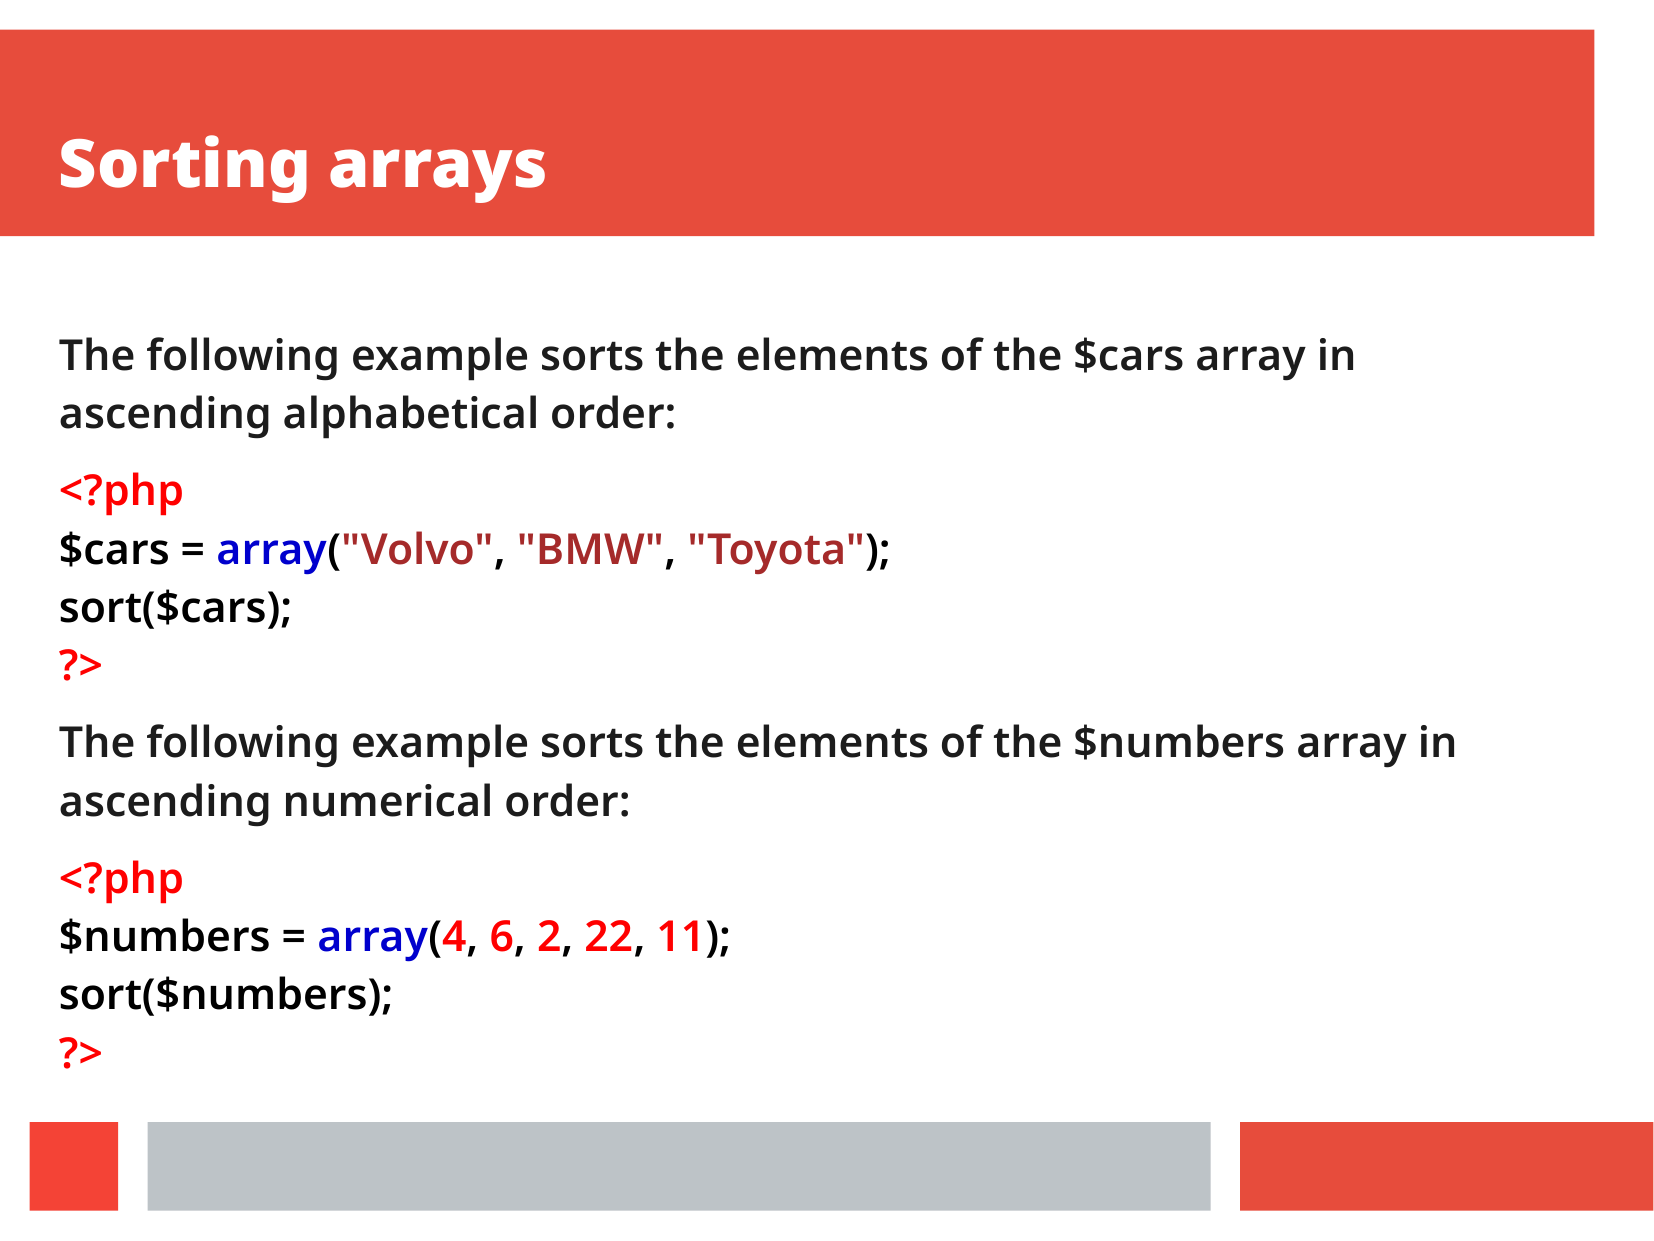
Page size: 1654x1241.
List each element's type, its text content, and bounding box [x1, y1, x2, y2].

list The following example sorts the elements of the $cars array in ascending alphabetical order: <?php $cars = array("Volvo", "BMW", "Toyota"); sort($cars); ?> The following example sorts the elements of the $numbers array in ascending numerical order: <?php $numbers = array(4, 6, 2, 22, 11); sort($numbers); ?> [59, 324, 1565, 1093]
title Sorting arrays [59, 59, 1595, 207]
